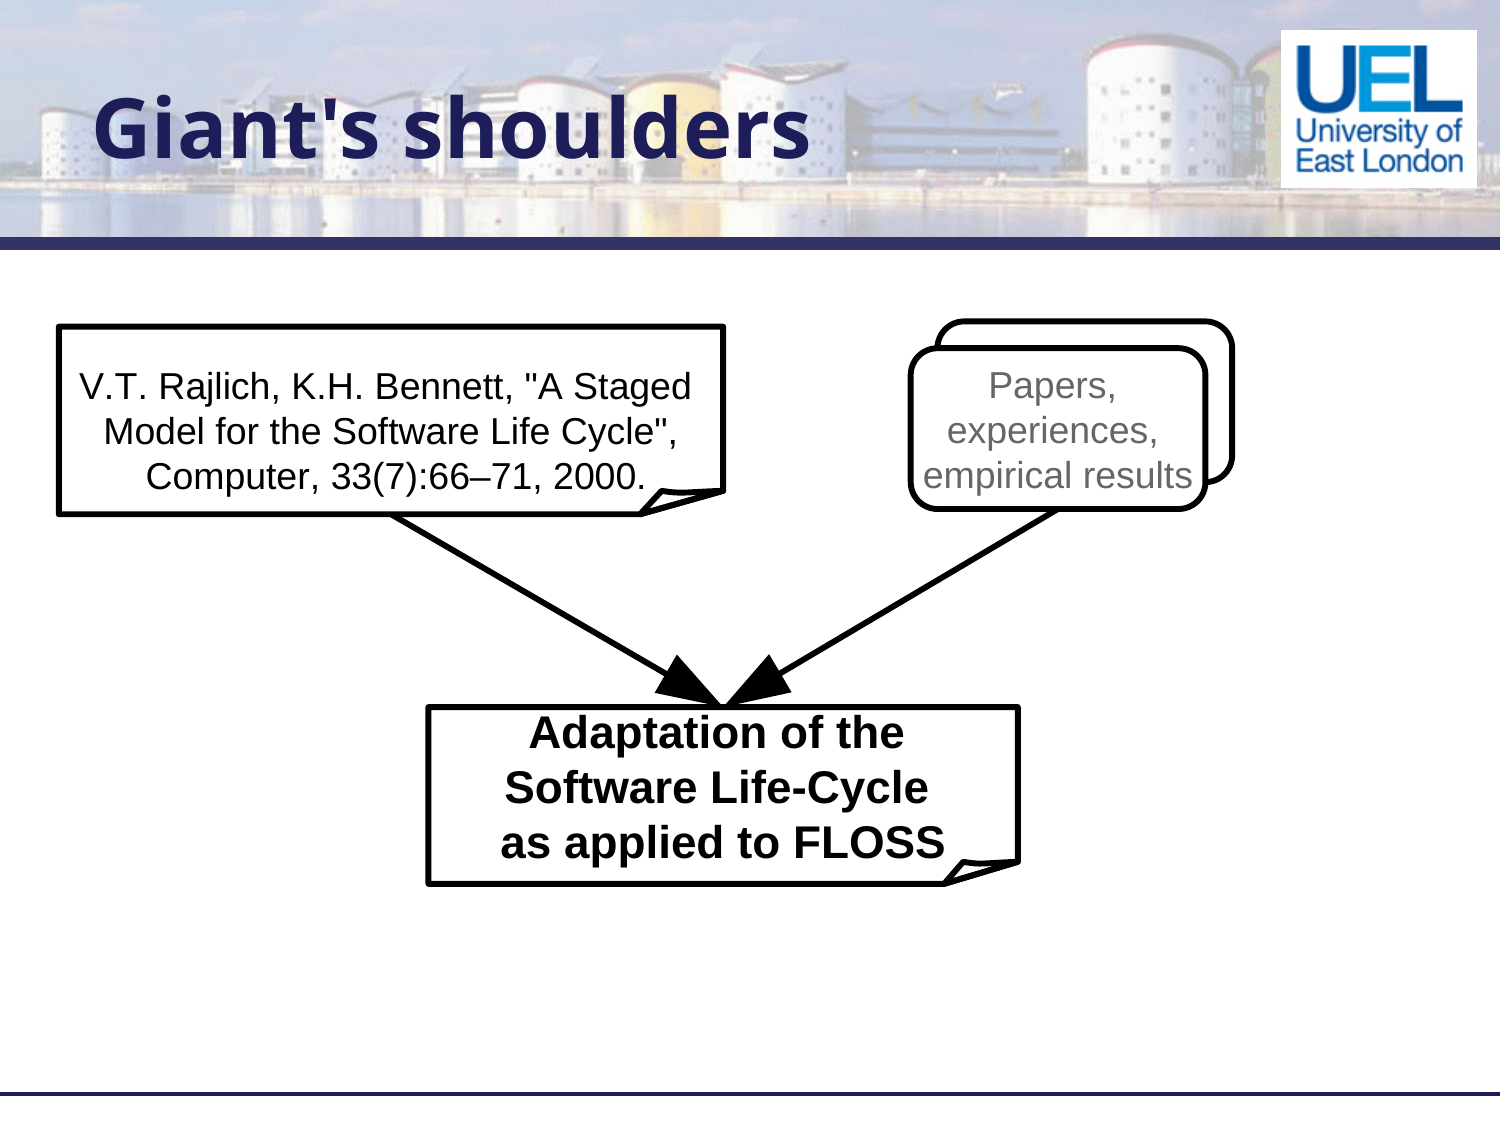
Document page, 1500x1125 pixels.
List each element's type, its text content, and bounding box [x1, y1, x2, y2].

text_box V.T. Rajlich, K.H. Bennett, "A Staged Model for the Software Life Cycle", Computer, 33(7):66–71, 2000. [58, 326, 724, 515]
picture [0, 0, 1500, 237]
text_box Papers, experiences, empirical results [910, 348, 1206, 509]
text_box Adaptation of the Software Life-Cycle as applied to FLOSS [428, 707, 1018, 884]
title Giant's shoulders [76, 10, 1247, 241]
